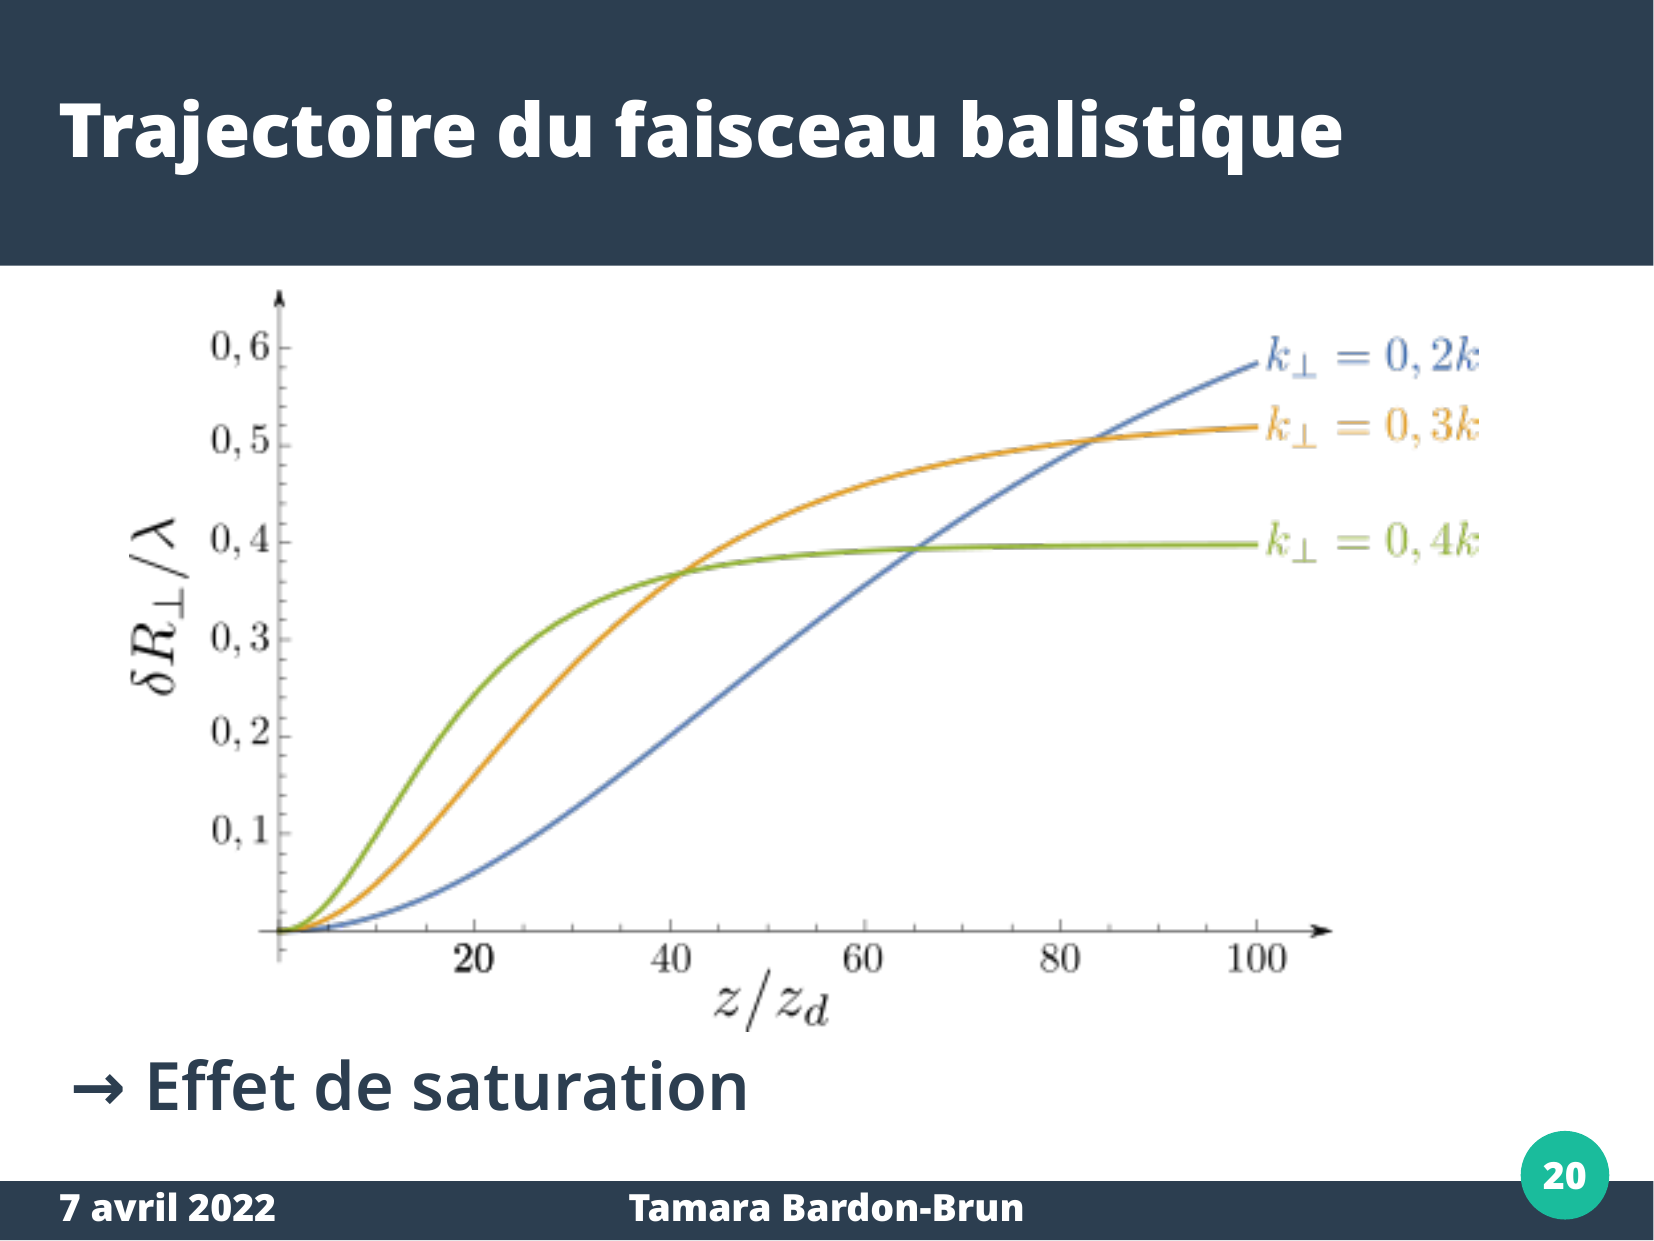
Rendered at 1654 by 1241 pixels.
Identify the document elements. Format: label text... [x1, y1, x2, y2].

picture [129, 289, 1479, 1032]
title Trajectoire du faisceau balistique [59, 49, 1595, 207]
list → Effet de saturation [0, 1039, 1536, 1241]
